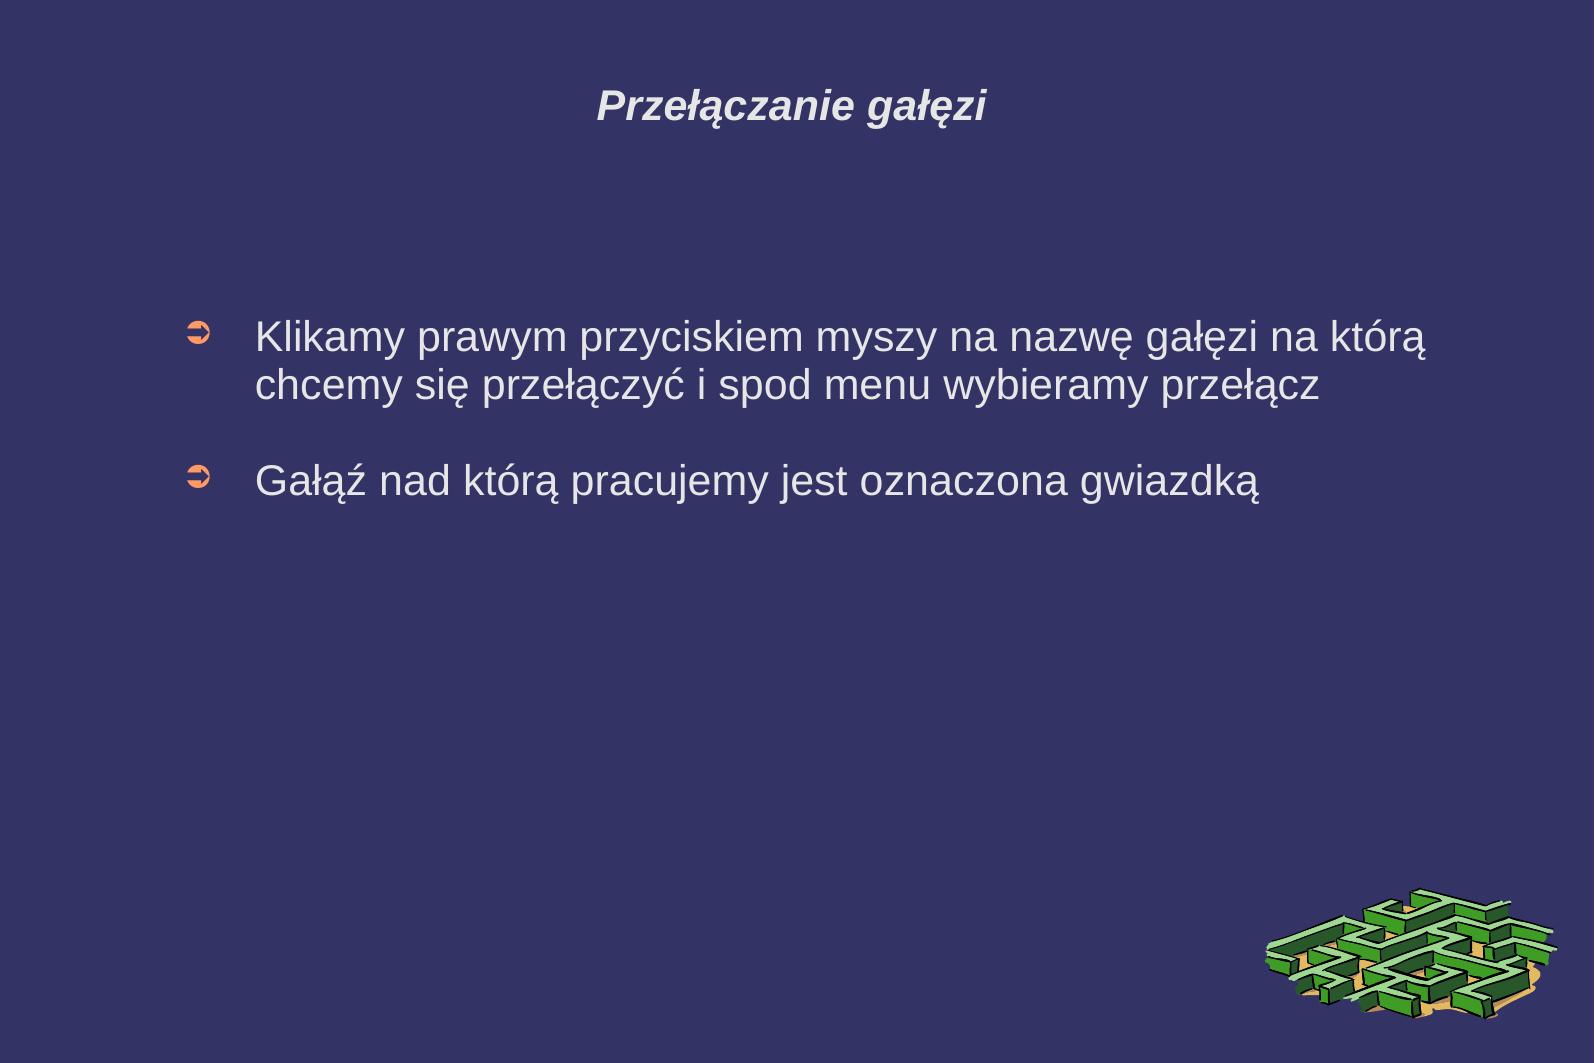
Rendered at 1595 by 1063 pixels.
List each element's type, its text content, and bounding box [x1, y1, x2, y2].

list Klikamy prawym przyciskiem myszy na nazwę gałęzi na którą chcemy się przełączyć i spod menu wybieramy przełącz Gałąź nad którą pracujemy jest oznaczona gwiazdką [172, 312, 1514, 983]
title Przełączanie gałęzi [117, 16, 1479, 194]
